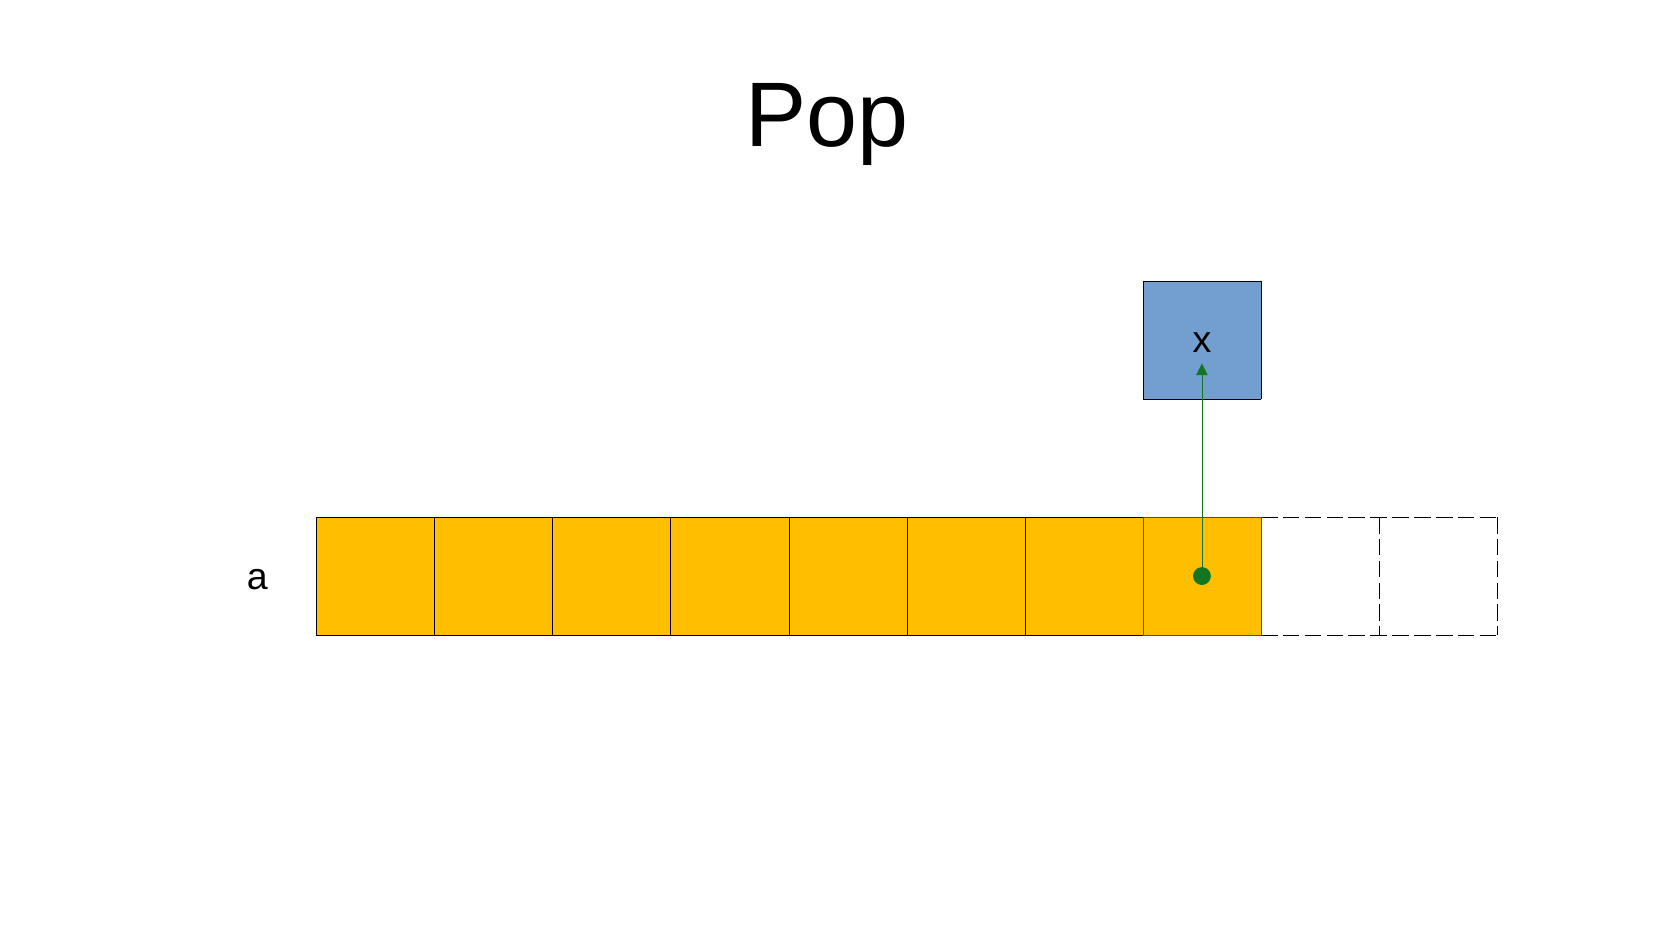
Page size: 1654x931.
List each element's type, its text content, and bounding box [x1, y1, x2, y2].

table_header [789, 193, 907, 281]
table_cell [552, 399, 671, 517]
table_cell [1026, 518, 1143, 635]
table_cell [908, 518, 1025, 635]
table_header [1025, 193, 1143, 281]
table_cell [1025, 281, 1143, 399]
table_cell [1203, 400, 1261, 517]
table_cell [1262, 517, 1379, 635]
table_header [1143, 193, 1261, 281]
table_cell [1262, 281, 1379, 399]
table_header [1379, 193, 1497, 281]
table_cell [198, 281, 316, 399]
table_cell [671, 399, 789, 517]
table_header [671, 193, 789, 281]
table_cell [671, 518, 789, 635]
table_cell [1261, 635, 1379, 753]
table_cell [671, 281, 789, 399]
table_header [1261, 193, 1379, 281]
table_header [907, 193, 1025, 281]
table_cell [1144, 518, 1261, 635]
table_cell [1143, 400, 1202, 517]
table_cell [434, 281, 552, 399]
table_cell [1025, 399, 1143, 517]
table_cell [552, 281, 671, 399]
table_cell a [198, 517, 316, 635]
table_cell [434, 399, 552, 517]
table_header [552, 193, 671, 281]
table_cell [316, 399, 434, 517]
table_cell [671, 636, 789, 753]
table_cell [907, 636, 1025, 753]
table_cell [1025, 636, 1143, 753]
table_cell [316, 636, 434, 753]
table_cell [1143, 636, 1261, 753]
table_cell [790, 518, 907, 635]
table_header [434, 193, 552, 281]
table_cell [435, 518, 552, 635]
table_cell [1379, 399, 1497, 517]
table_cell [789, 399, 907, 517]
title Pop [82, 37, 1571, 193]
table_cell x [1144, 282, 1261, 399]
table_cell [434, 636, 552, 753]
table_cell [198, 635, 316, 753]
table_cell [553, 518, 670, 635]
table_cell [789, 281, 907, 399]
table_cell [907, 281, 1025, 399]
table_cell [1379, 281, 1497, 399]
table_header [198, 193, 316, 281]
table_cell [1379, 635, 1497, 753]
table_cell [316, 281, 434, 399]
table_cell [1379, 517, 1497, 635]
table_cell [907, 399, 1025, 517]
table_cell [789, 636, 907, 753]
table_cell [552, 636, 671, 753]
table_cell [198, 399, 316, 517]
table_cell [1261, 399, 1379, 517]
table_cell [317, 518, 434, 635]
table_header [316, 193, 434, 281]
